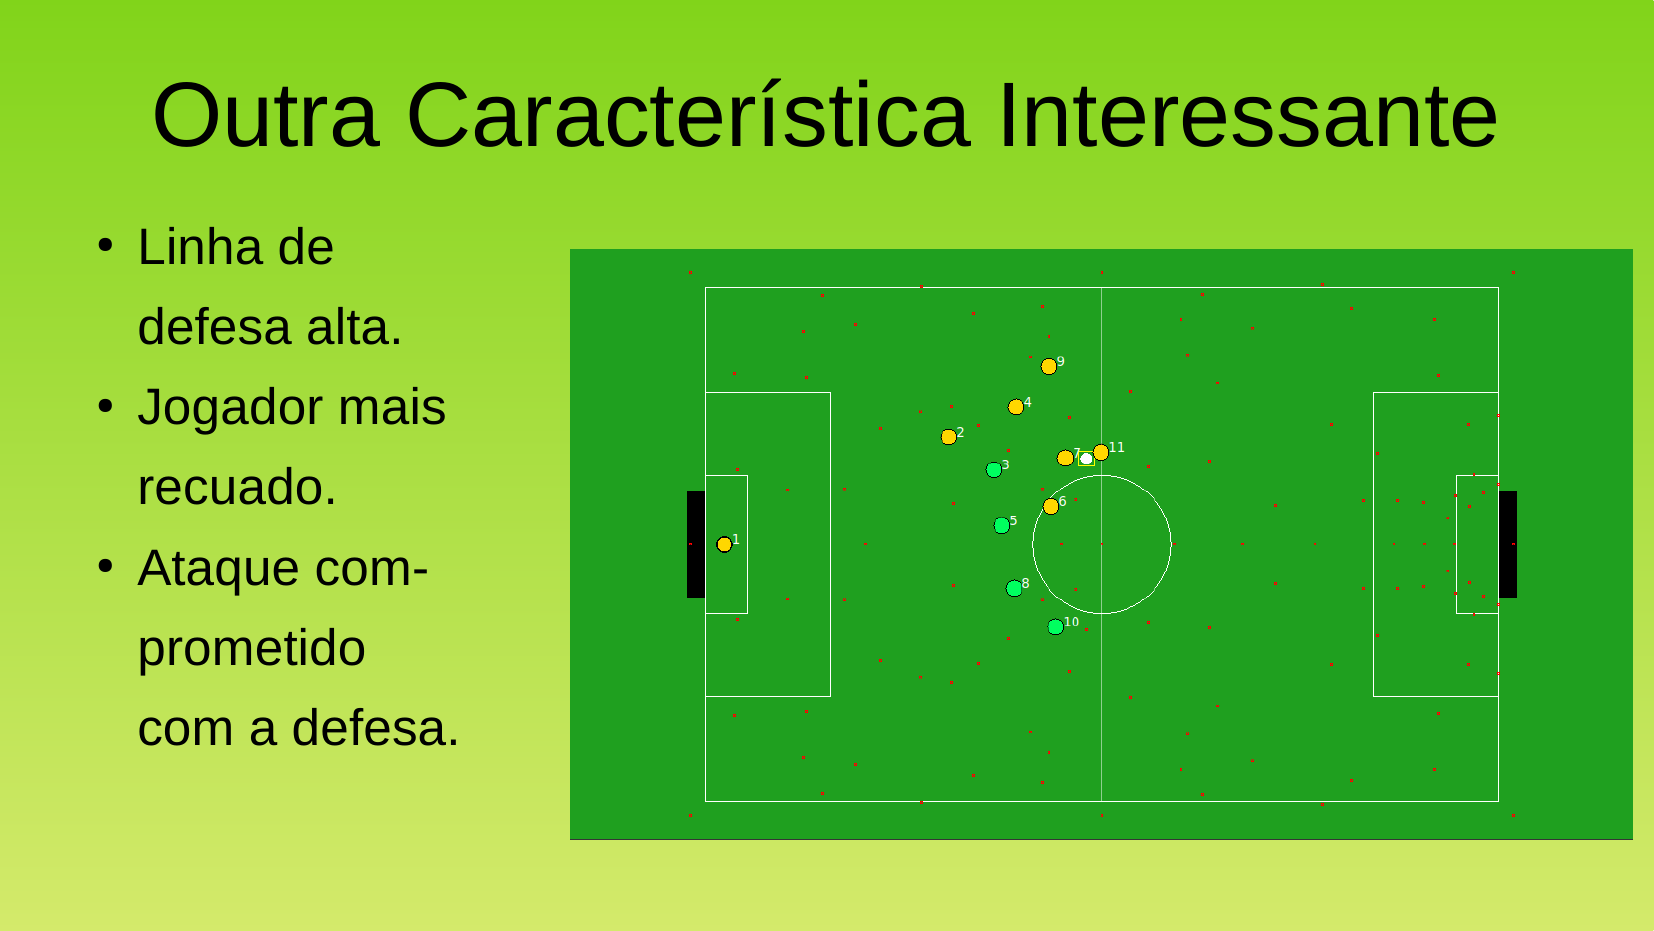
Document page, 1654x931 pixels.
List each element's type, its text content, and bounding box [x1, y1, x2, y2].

picture [570, 249, 1633, 841]
title Outra Característica Interessante [82, 37, 1571, 193]
list Linha de defesa alta. Jogador mais recuado. Ataque com- prometido com a defesa. [82, 217, 1571, 758]
